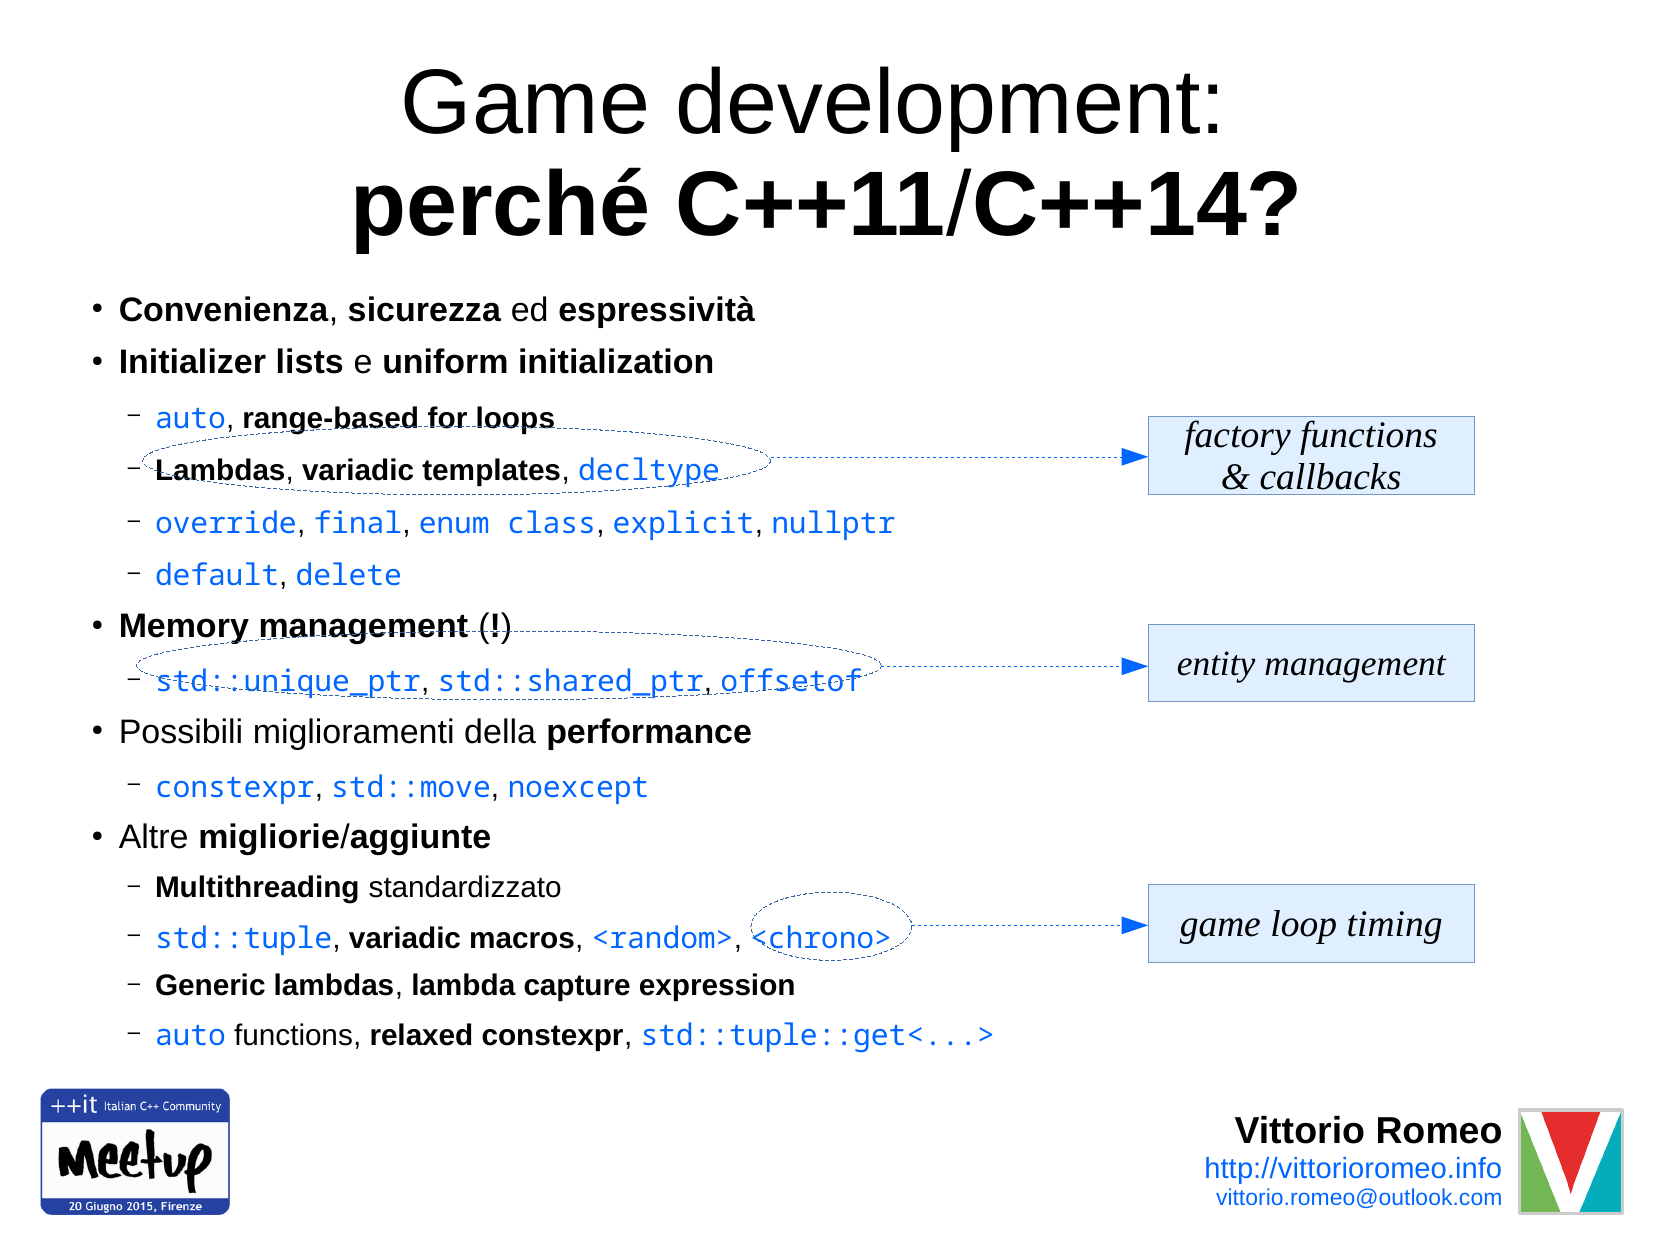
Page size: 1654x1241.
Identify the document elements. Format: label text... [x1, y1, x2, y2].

text_box entity management [1148, 624, 1475, 702]
text_box game loop timing [1148, 884, 1475, 963]
text_box factory functions & callbacks [1148, 416, 1475, 495]
picture [40, 1088, 230, 1215]
list Convenienza, sicurezza ed espressività Initializer lists e uniform initialization auto, range-based for loops Lambdas, variadic templates, decltype override, final, enum class, explicit, nullptr default, delete Memory management (!) std::unique_ptr, std::shared_ptr, offsetof Possibili miglioramenti della performance constexpr, std::move, noexcept Altre migliorie/aggiunte Multithreading standardizzato std::tuple, variadic macros, <random>, <chrono> Generic lambdas, lambda capture expression auto functions, relaxed constexpr, std::tuple::get<...> [82, 290, 1044, 1067]
picture [1521, 1112, 1621, 1212]
title Game development: perché C++11/C++14? [82, 49, 1571, 257]
